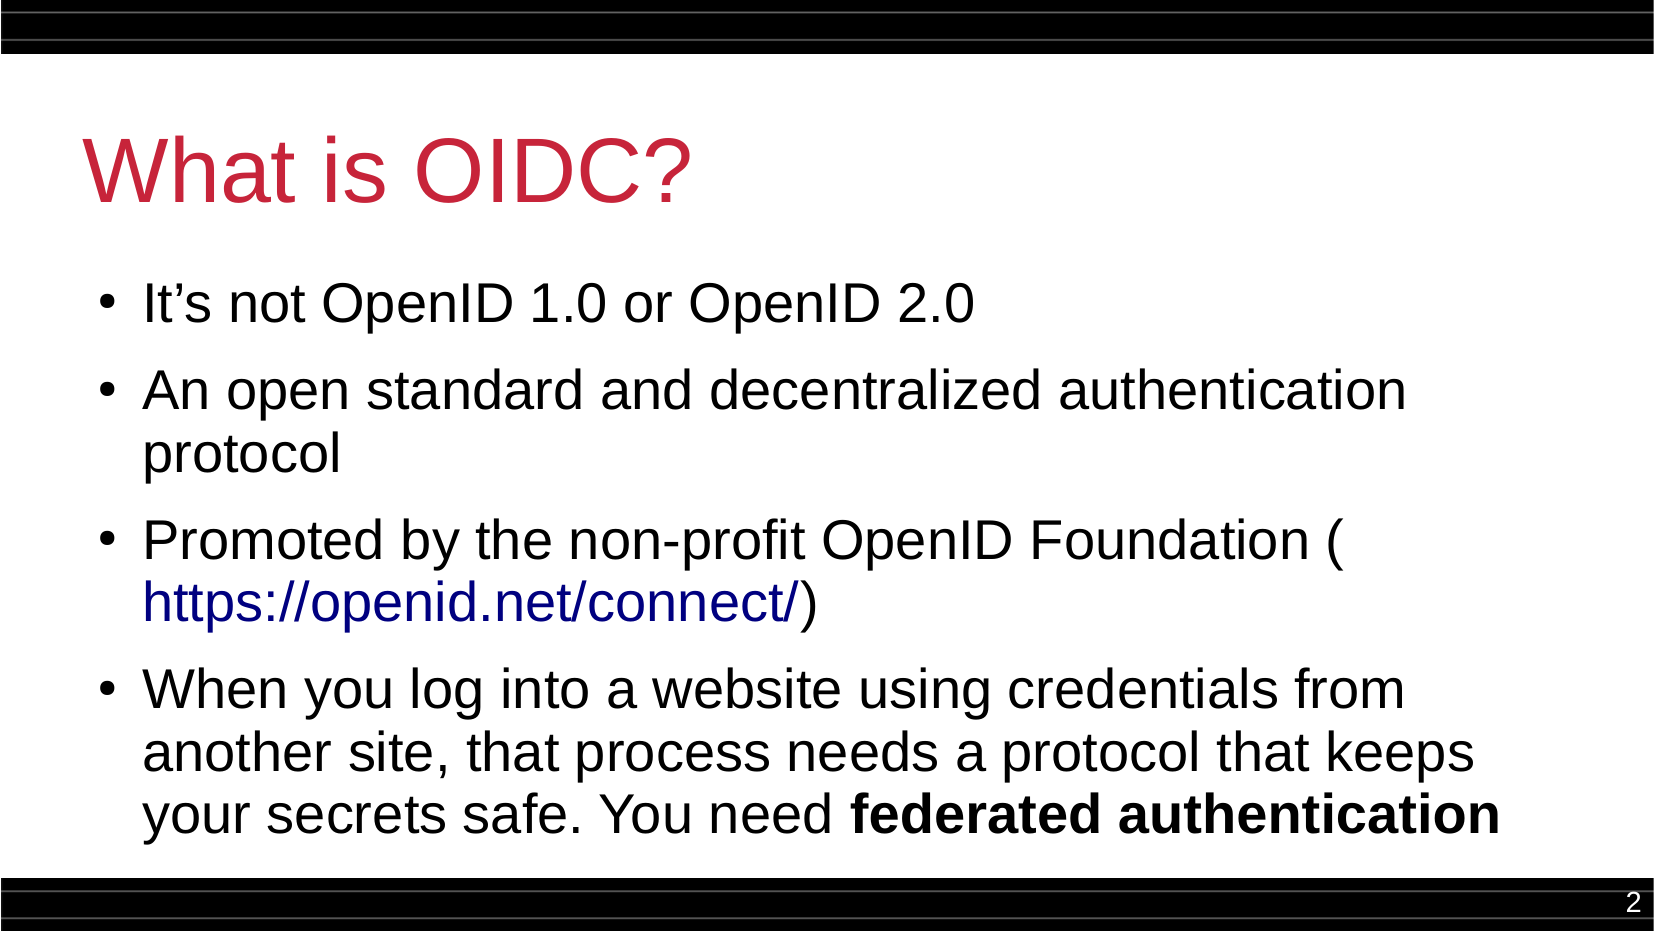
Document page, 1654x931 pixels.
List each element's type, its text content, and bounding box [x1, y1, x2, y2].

title What is OIDC? [82, 92, 1571, 249]
picture [1, 878, 1654, 931]
picture [1, 0, 1654, 54]
list It’s not OpenID 1.0 or OpenID 2.0 An open standard and decentralized authentication protocol Promoted by the non-profit OpenID Foundation (https://openid.net/connect/) When you log into a website using credentials from another site, that process needs a protocol that keeps your secrets safe. You need federated authentication [82, 271, 1571, 851]
